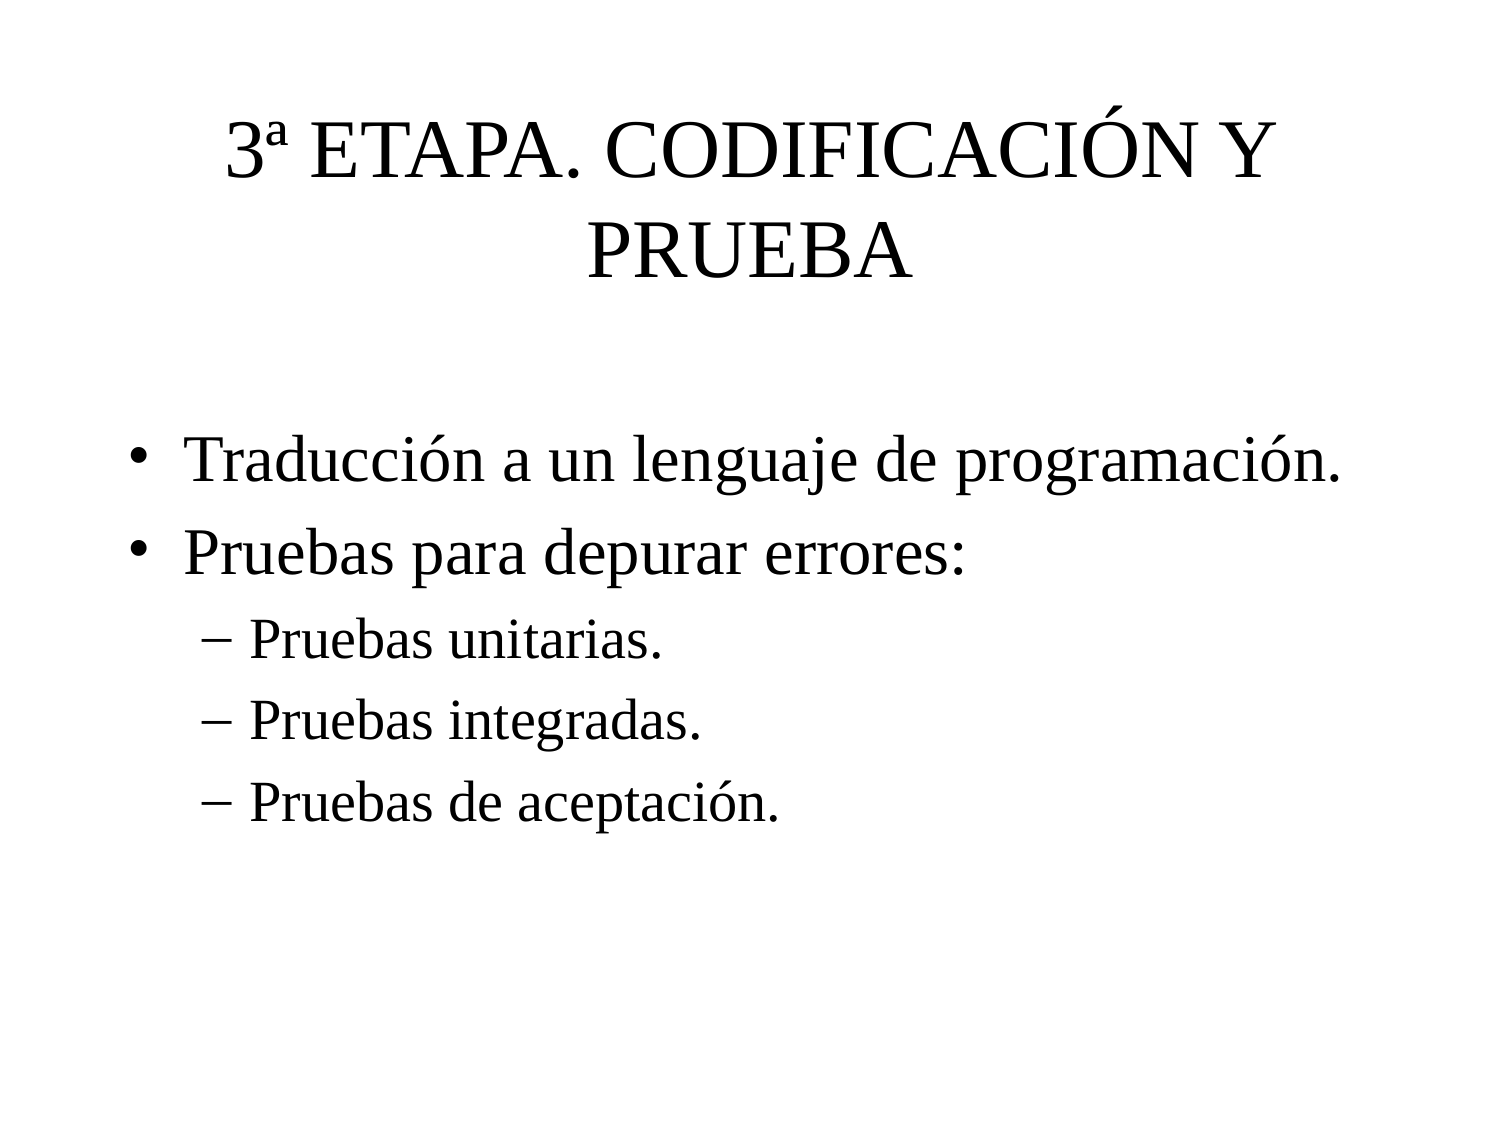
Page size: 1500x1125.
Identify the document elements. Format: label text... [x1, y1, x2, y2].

list Traducción a un lenguaje de programación. Pruebas para depurar errores: Pruebas unitarias. Pruebas integradas. Pruebas de aceptación. [112, 407, 1388, 1083]
title 3ª ETAPA. CODIFICACIÓN Y PRUEBA [112, 99, 1388, 288]
